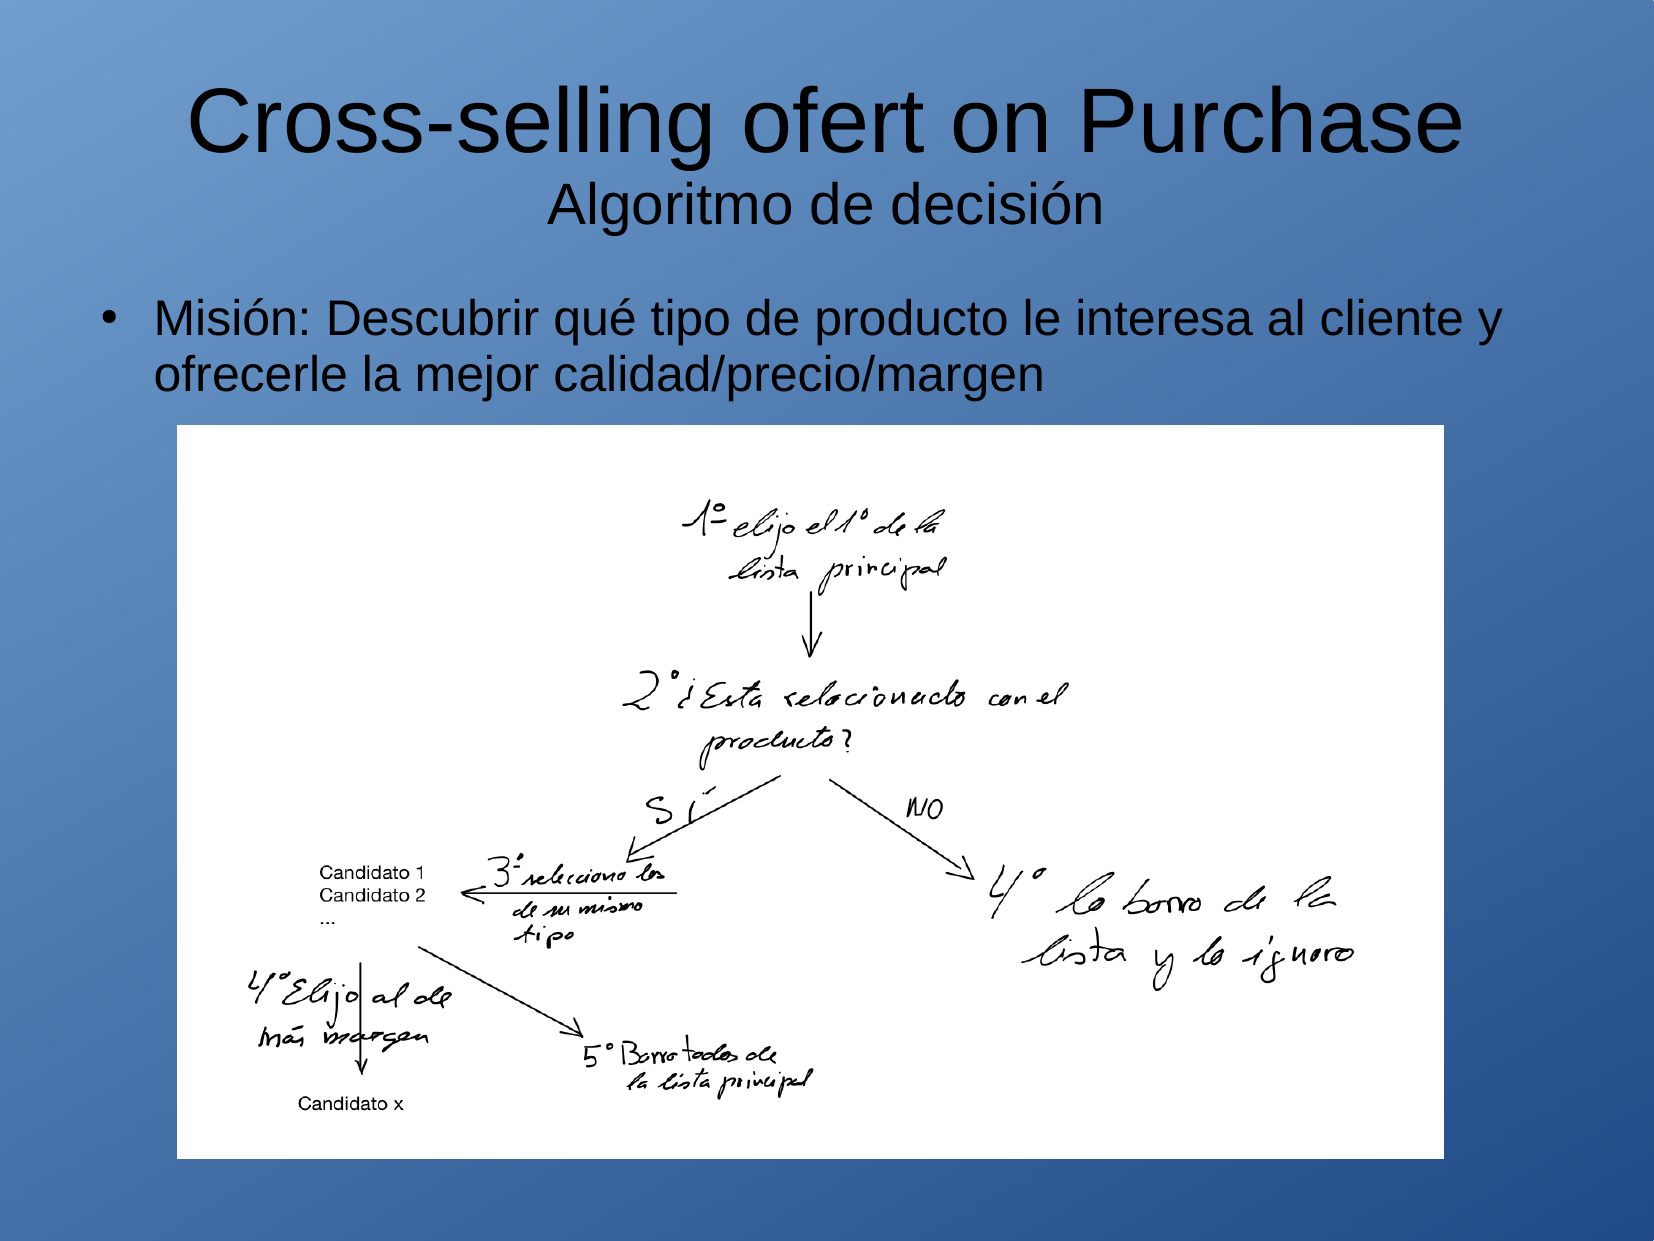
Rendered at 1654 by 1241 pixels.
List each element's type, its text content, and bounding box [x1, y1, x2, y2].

list Misión: Descubrir qué tipo de producto le interesa al cliente y ofrecerle la mejor calidad/precio/margen [82, 290, 1571, 1010]
title Cross-selling ofert on Purchase Algoritmo de decisión [82, 49, 1571, 257]
picture [177, 425, 1444, 1159]
